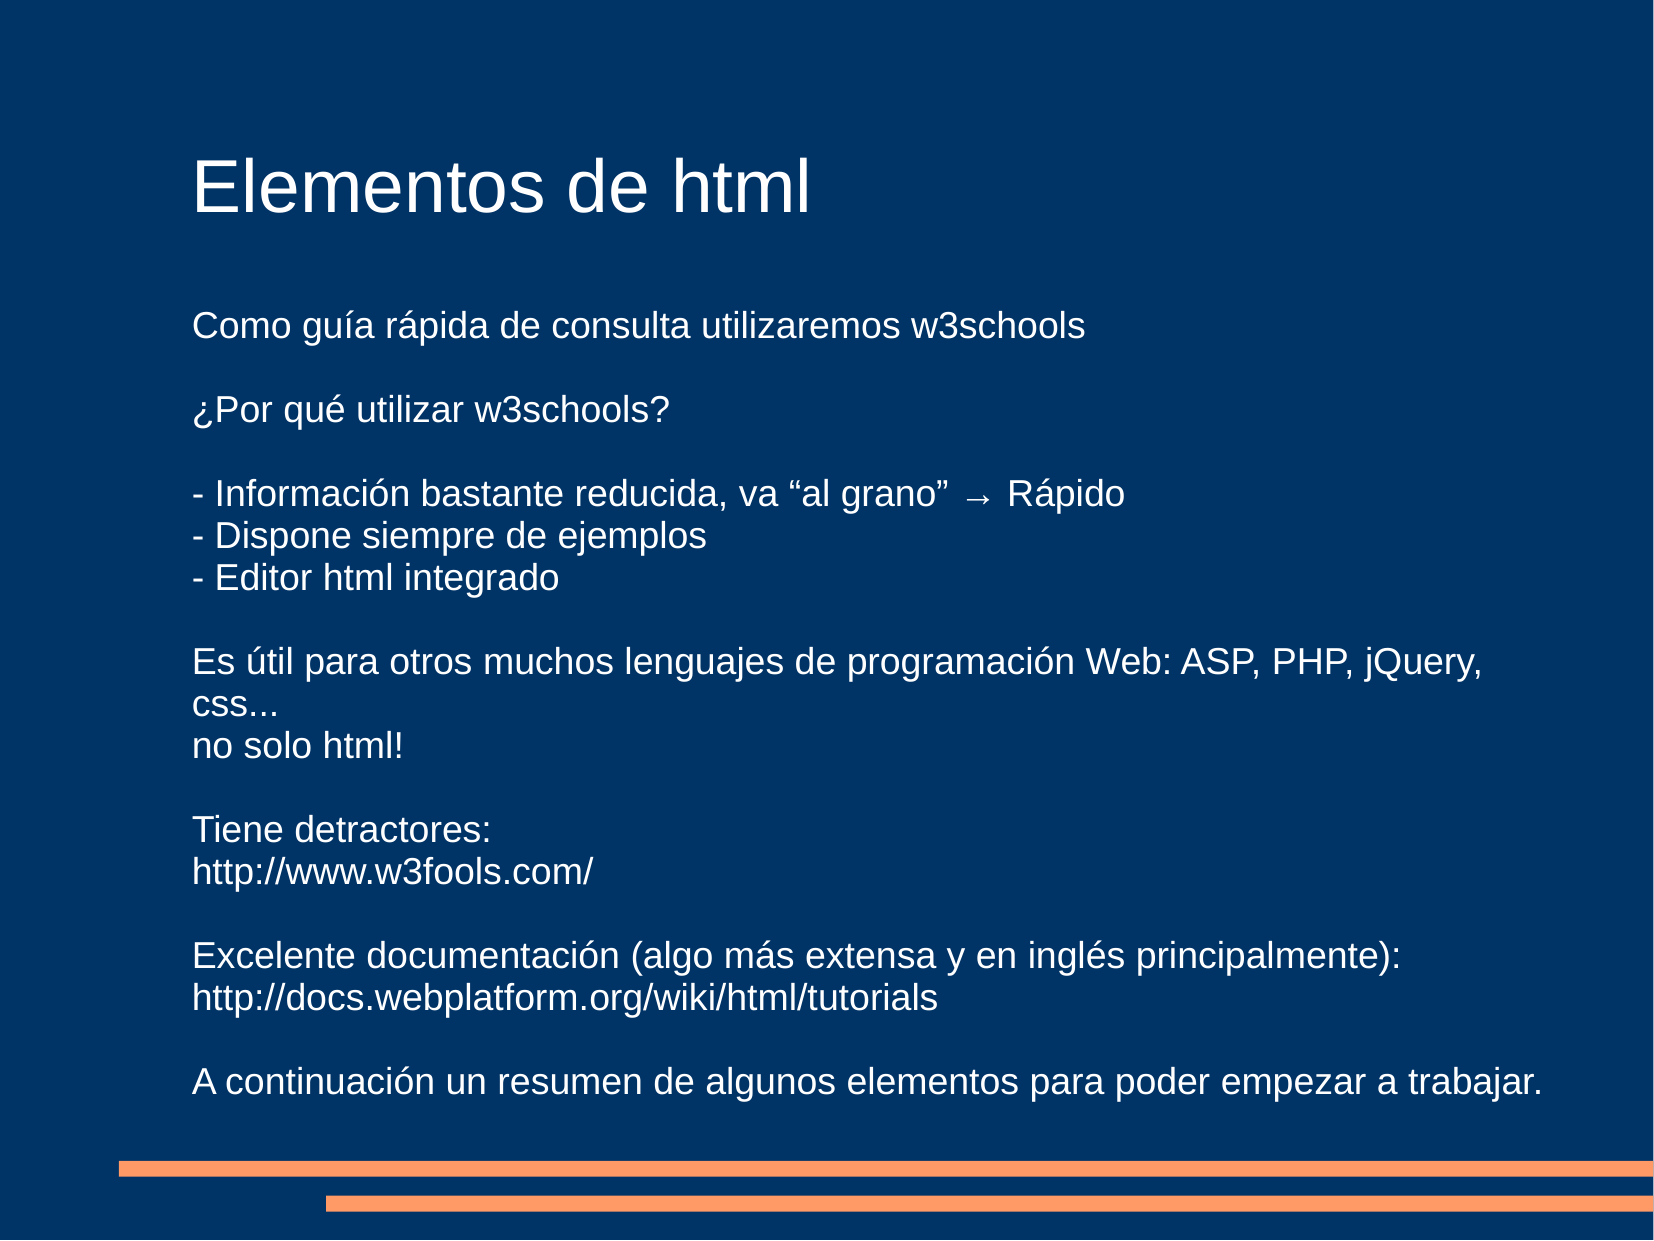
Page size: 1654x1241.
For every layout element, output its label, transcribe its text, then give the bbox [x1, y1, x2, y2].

text_box Como guía rápida de consulta utilizaremos w3schools ¿Por qué utilizar w3schools? - Información bastante reducida, va “al grano” → Rápido - Dispone siempre de ejemplos - Editor html integrado Es útil para otros muchos lenguajes de programación Web: ASP, PHP, jQuery, css... no solo html! Tiene detractores: http://www.w3fools.com/ Excelente documentación (algo más extensa y en inglés principalmente): http://docs.webplatform.org/wiki/html/tutorials A continuación un resumen de algunos elementos para poder empezar a trabajar. [177, 255, 1595, 1152]
text_box Elementos de html [177, 137, 1300, 237]
